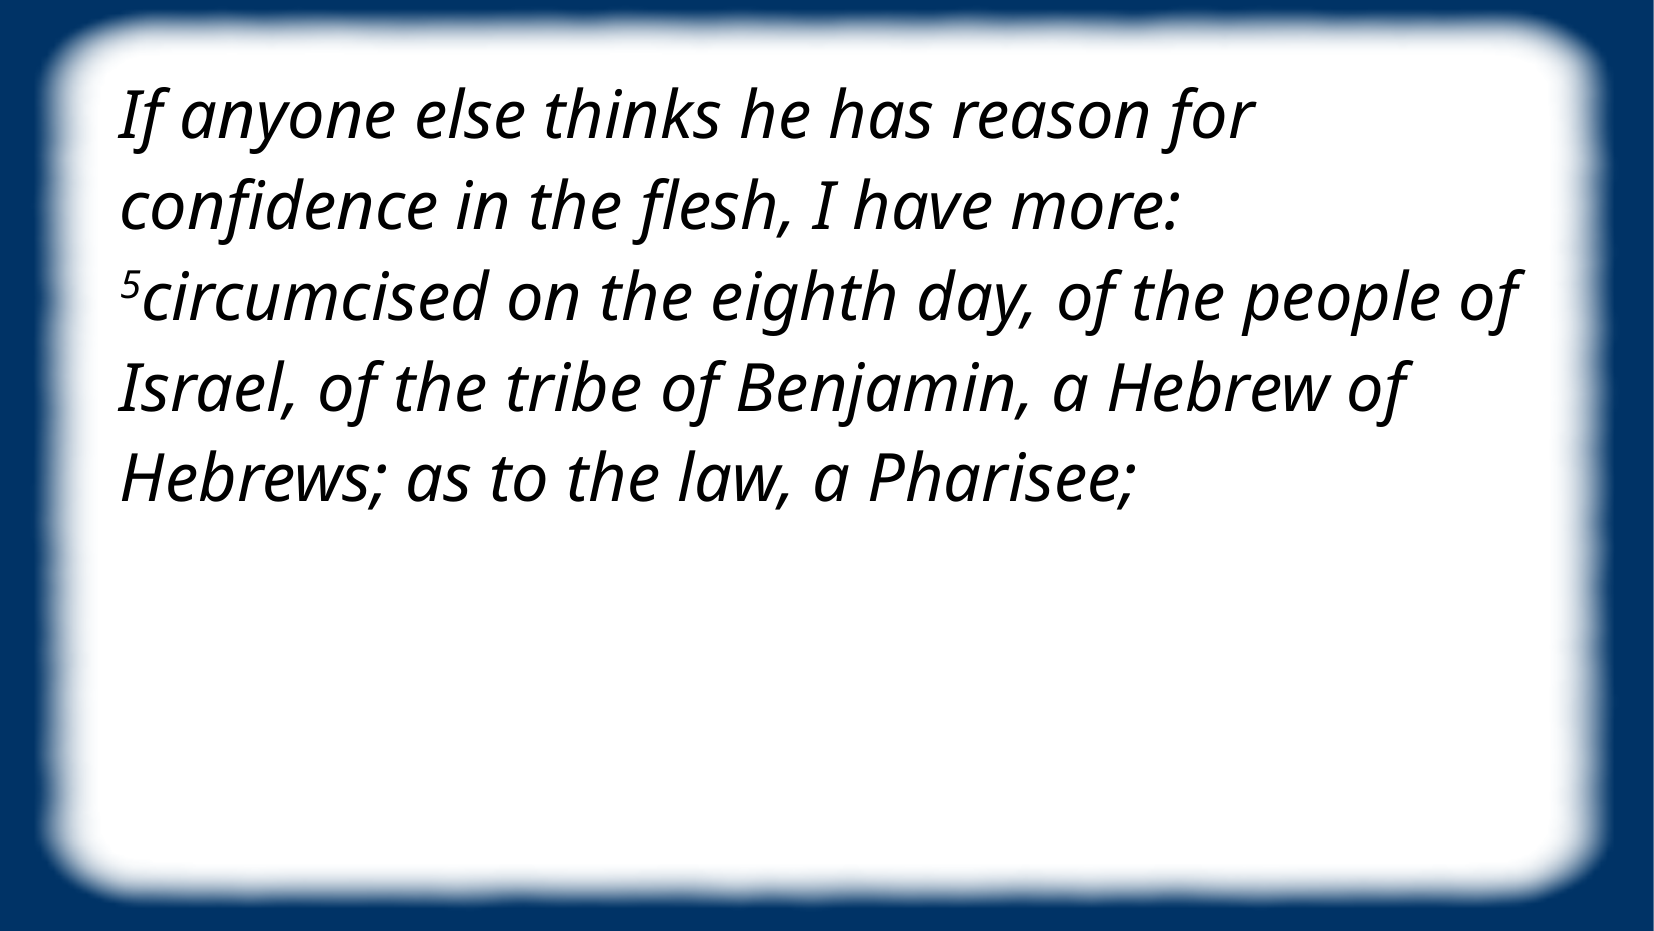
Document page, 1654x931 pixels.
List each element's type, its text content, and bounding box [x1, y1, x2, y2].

picture [0, 0, 1654, 931]
text_box If anyone else thinks he has reason for confidence in the flesh, I have more: 5circumcised on the eighth day, of the people of Israel, of the tribe of Benjamin, a Hebrew of Hebrews; as to the law, a Pharisee; [105, 60, 1561, 541]
